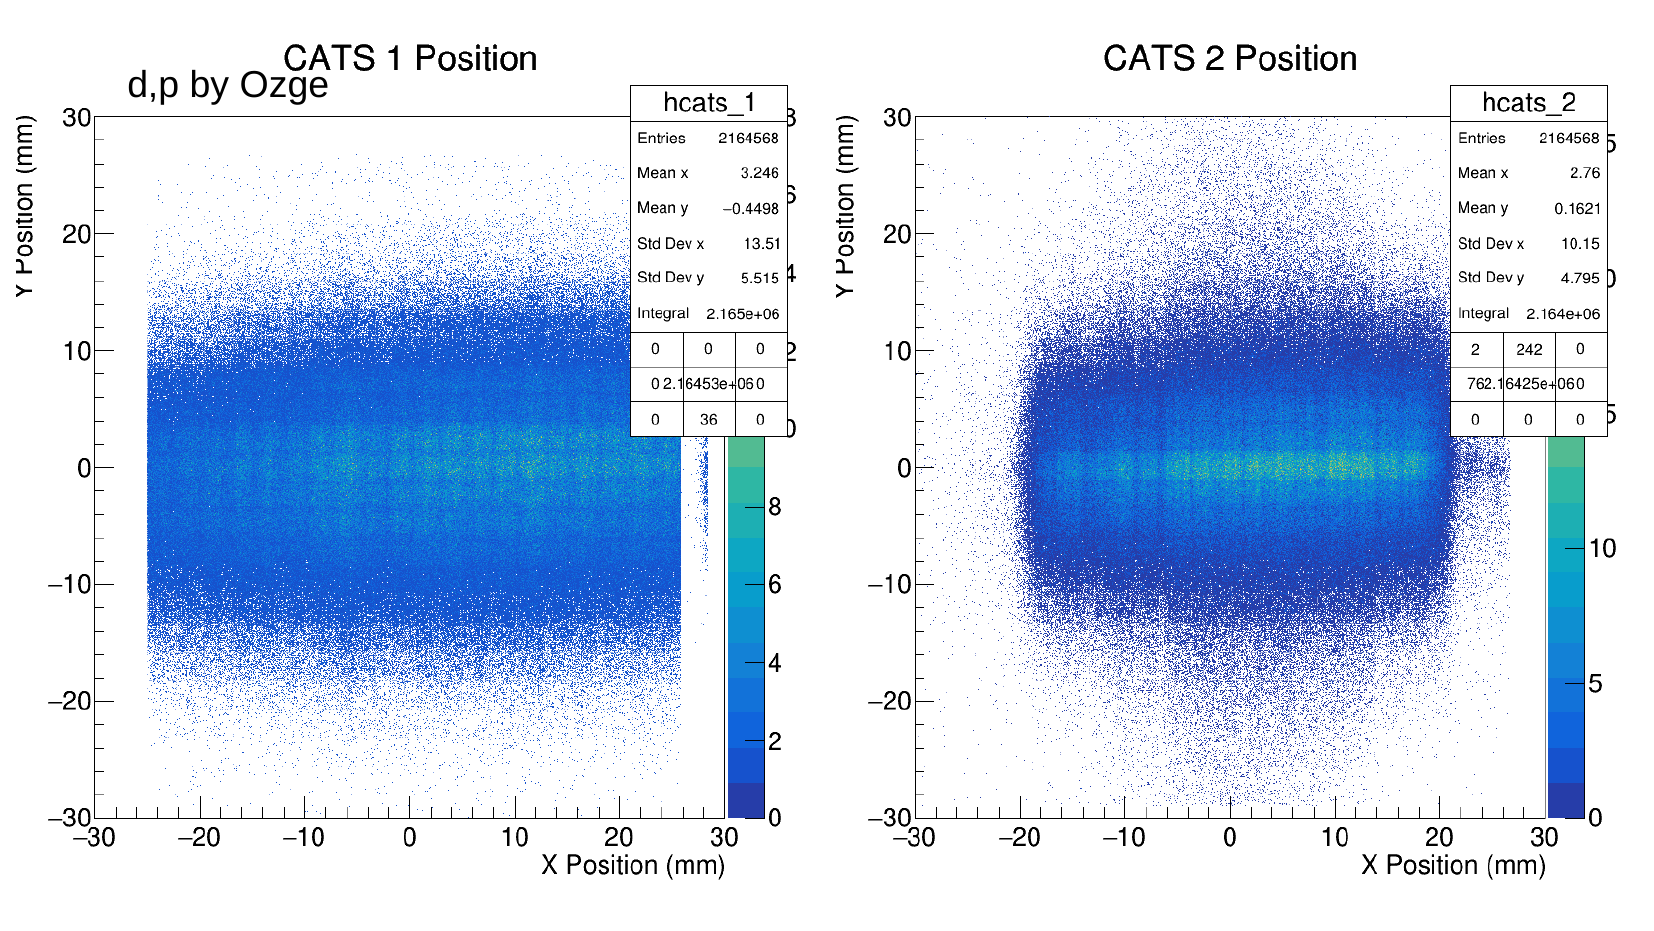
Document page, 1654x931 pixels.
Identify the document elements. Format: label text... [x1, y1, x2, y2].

text_box d,p by Ozge [112, 55, 376, 155]
picture [5, 25, 1654, 909]
